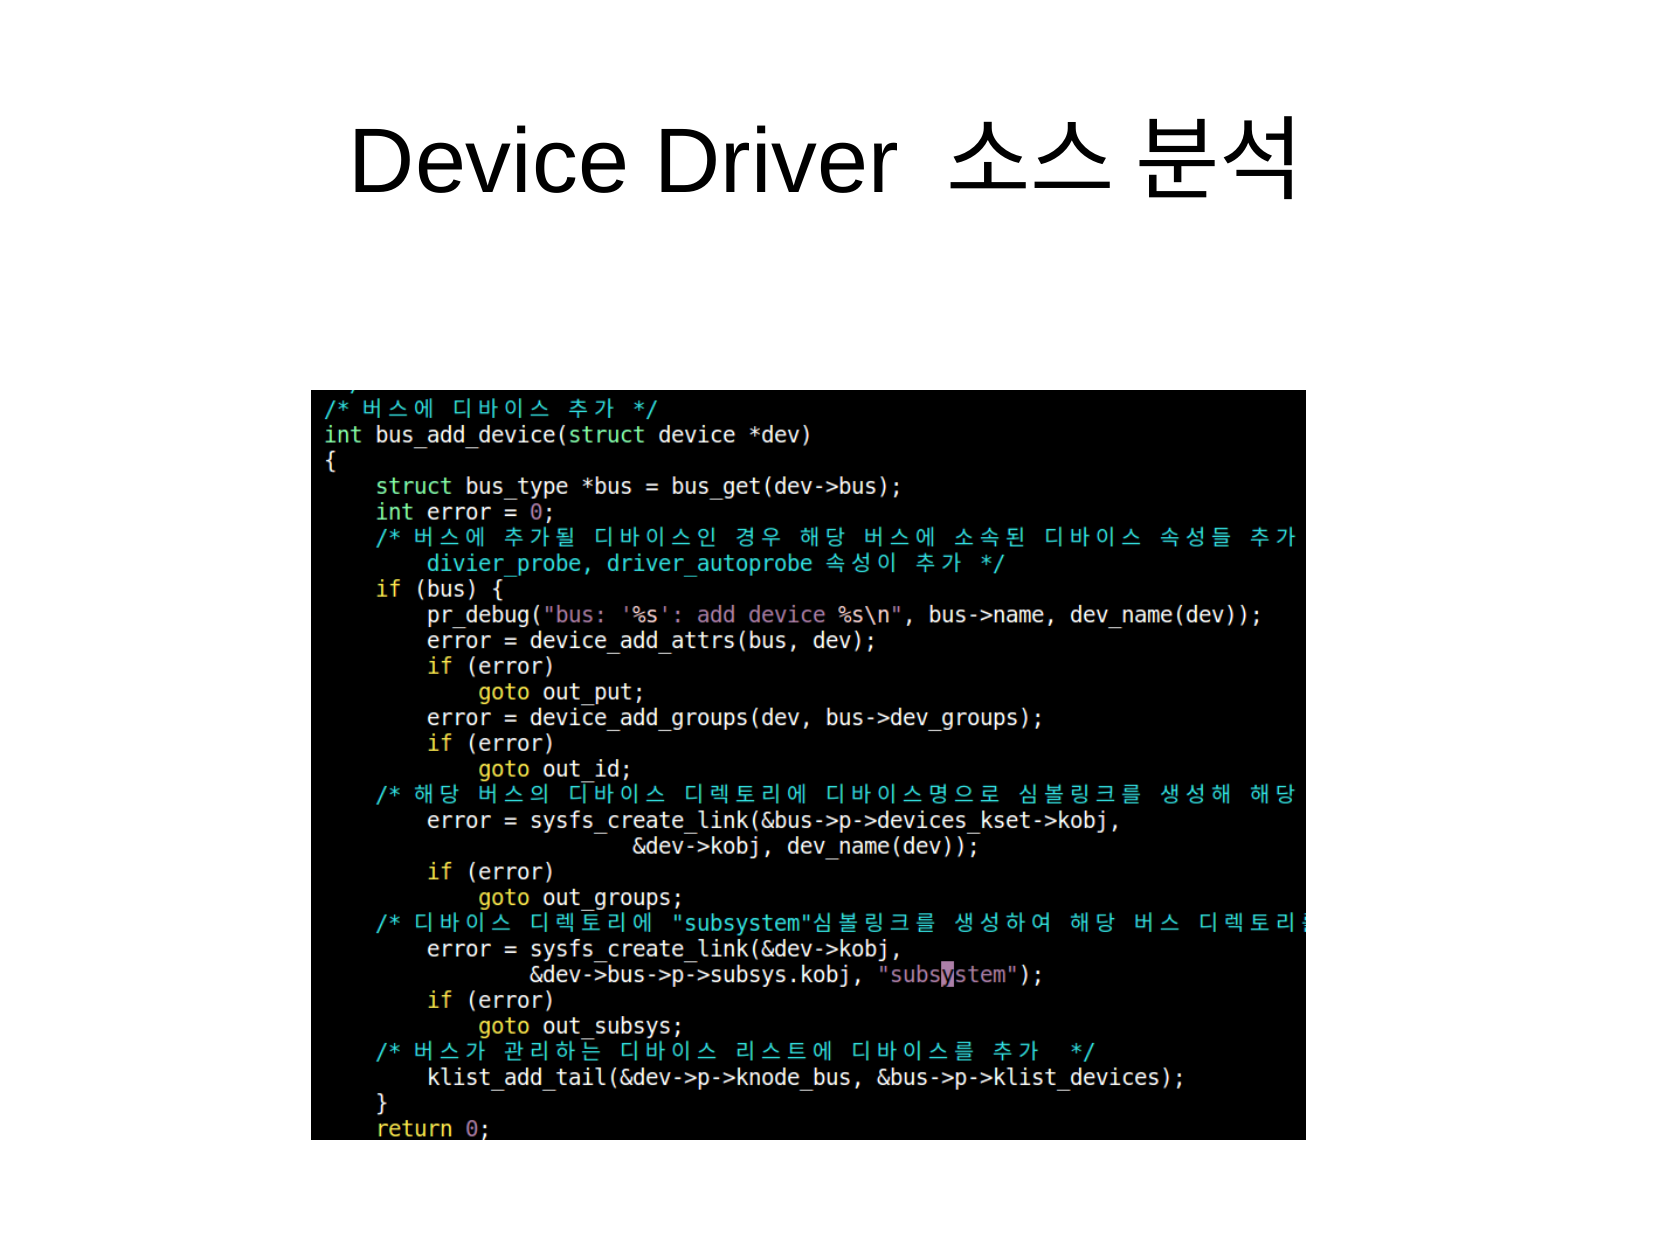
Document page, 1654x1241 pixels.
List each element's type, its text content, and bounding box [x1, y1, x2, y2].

title Device Driver 소스 분석 [82, 49, 1571, 257]
picture [311, 390, 1306, 1141]
